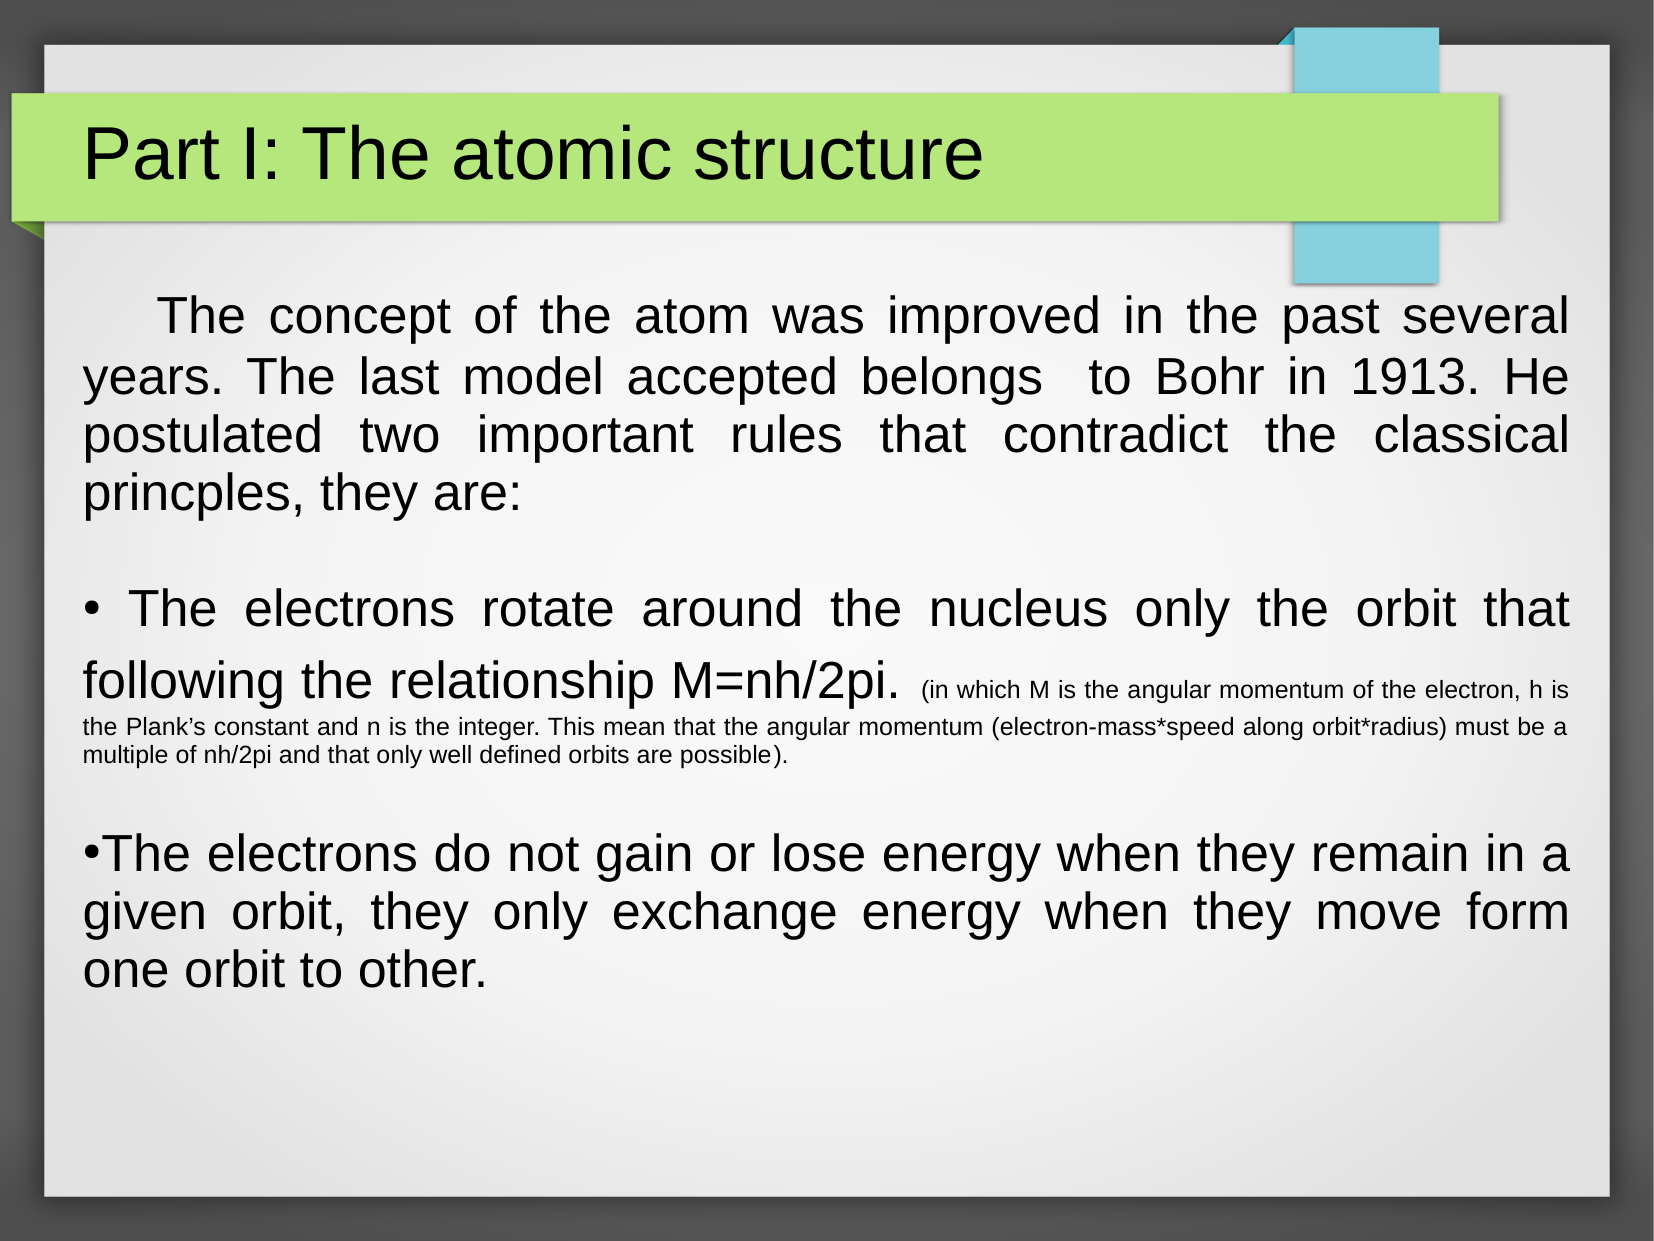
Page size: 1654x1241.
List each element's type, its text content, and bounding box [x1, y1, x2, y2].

subtitle The concept of the atom was improved in the past several years. The last model accepted belongs to Bohr in 1913. He postulated two important rules that contradict the classical princples, they are: The electrons rotate around the nucleus only the orbit that following the relationship M=nh/2pi. (in which M is the angular momentum of the electron, h is the Plank’s constant and n is the integer. This mean that the angular momentum (electron-mass*speed along orbit*radius) must be a multiple of nh/2pi and that only well defined orbits are possible). The electrons do not gain or lose energy when they remain in a given orbit, they only exchange energy when they move form one orbit to other. [82, 272, 1571, 1074]
picture [0, 0, 1654, 1241]
title Part I: The atomic structure [82, 94, 1264, 213]
